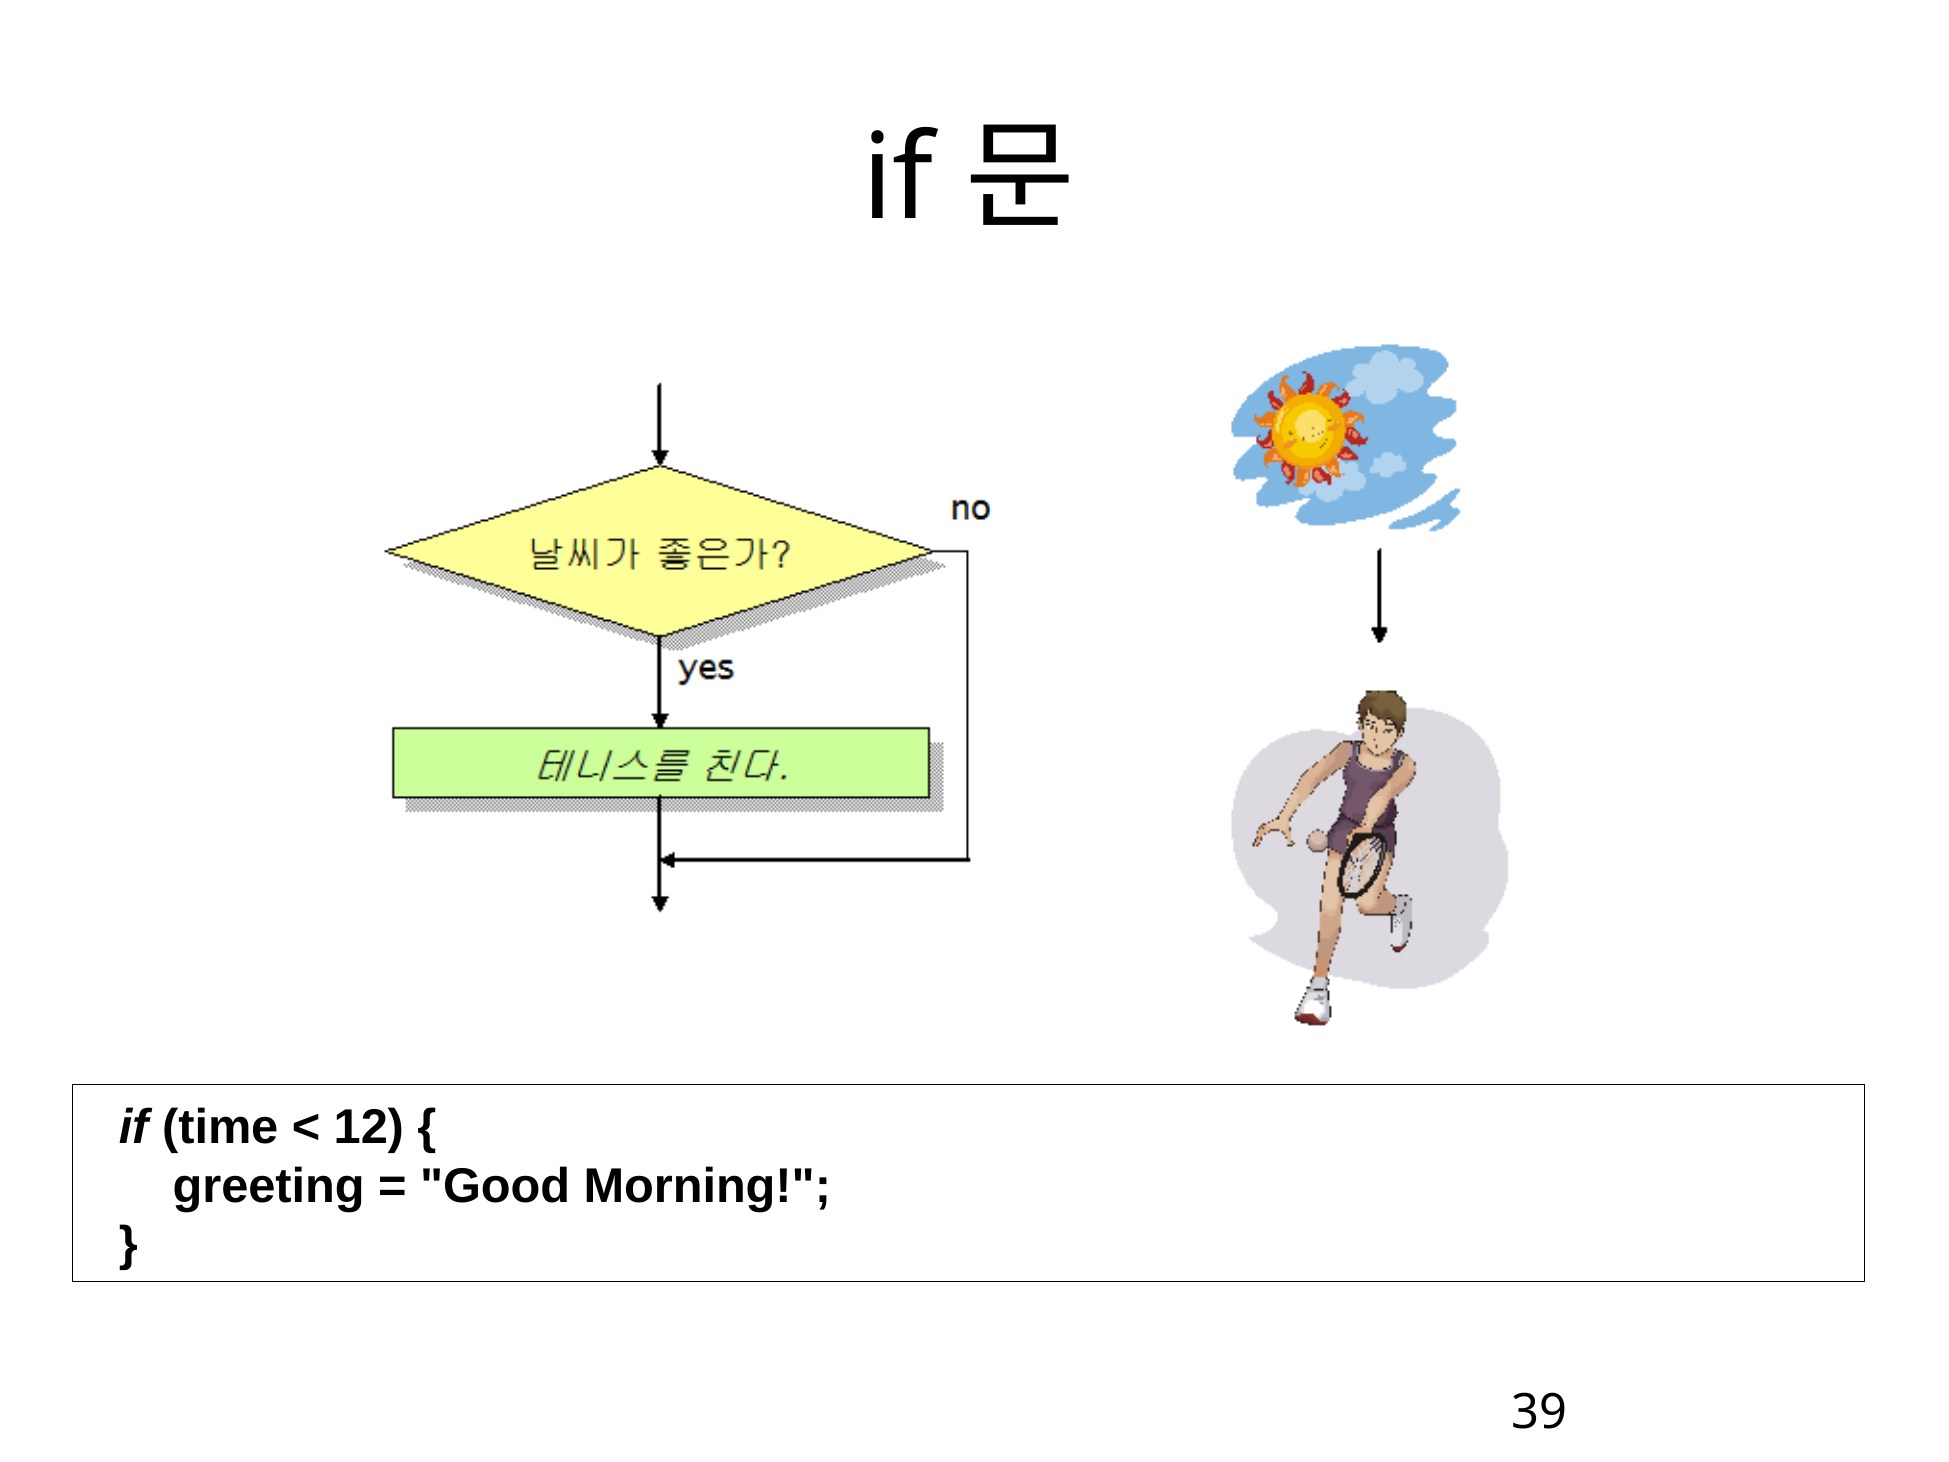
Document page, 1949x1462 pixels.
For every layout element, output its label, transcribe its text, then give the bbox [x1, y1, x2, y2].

title if 문 [156, 92, 1781, 255]
list if (time < 12) { greeting = "Good Morning!"; } [72, 1084, 1865, 1282]
slide_number <숫자> [1496, 1372, 1899, 1462]
picture [362, 295, 1543, 1043]
